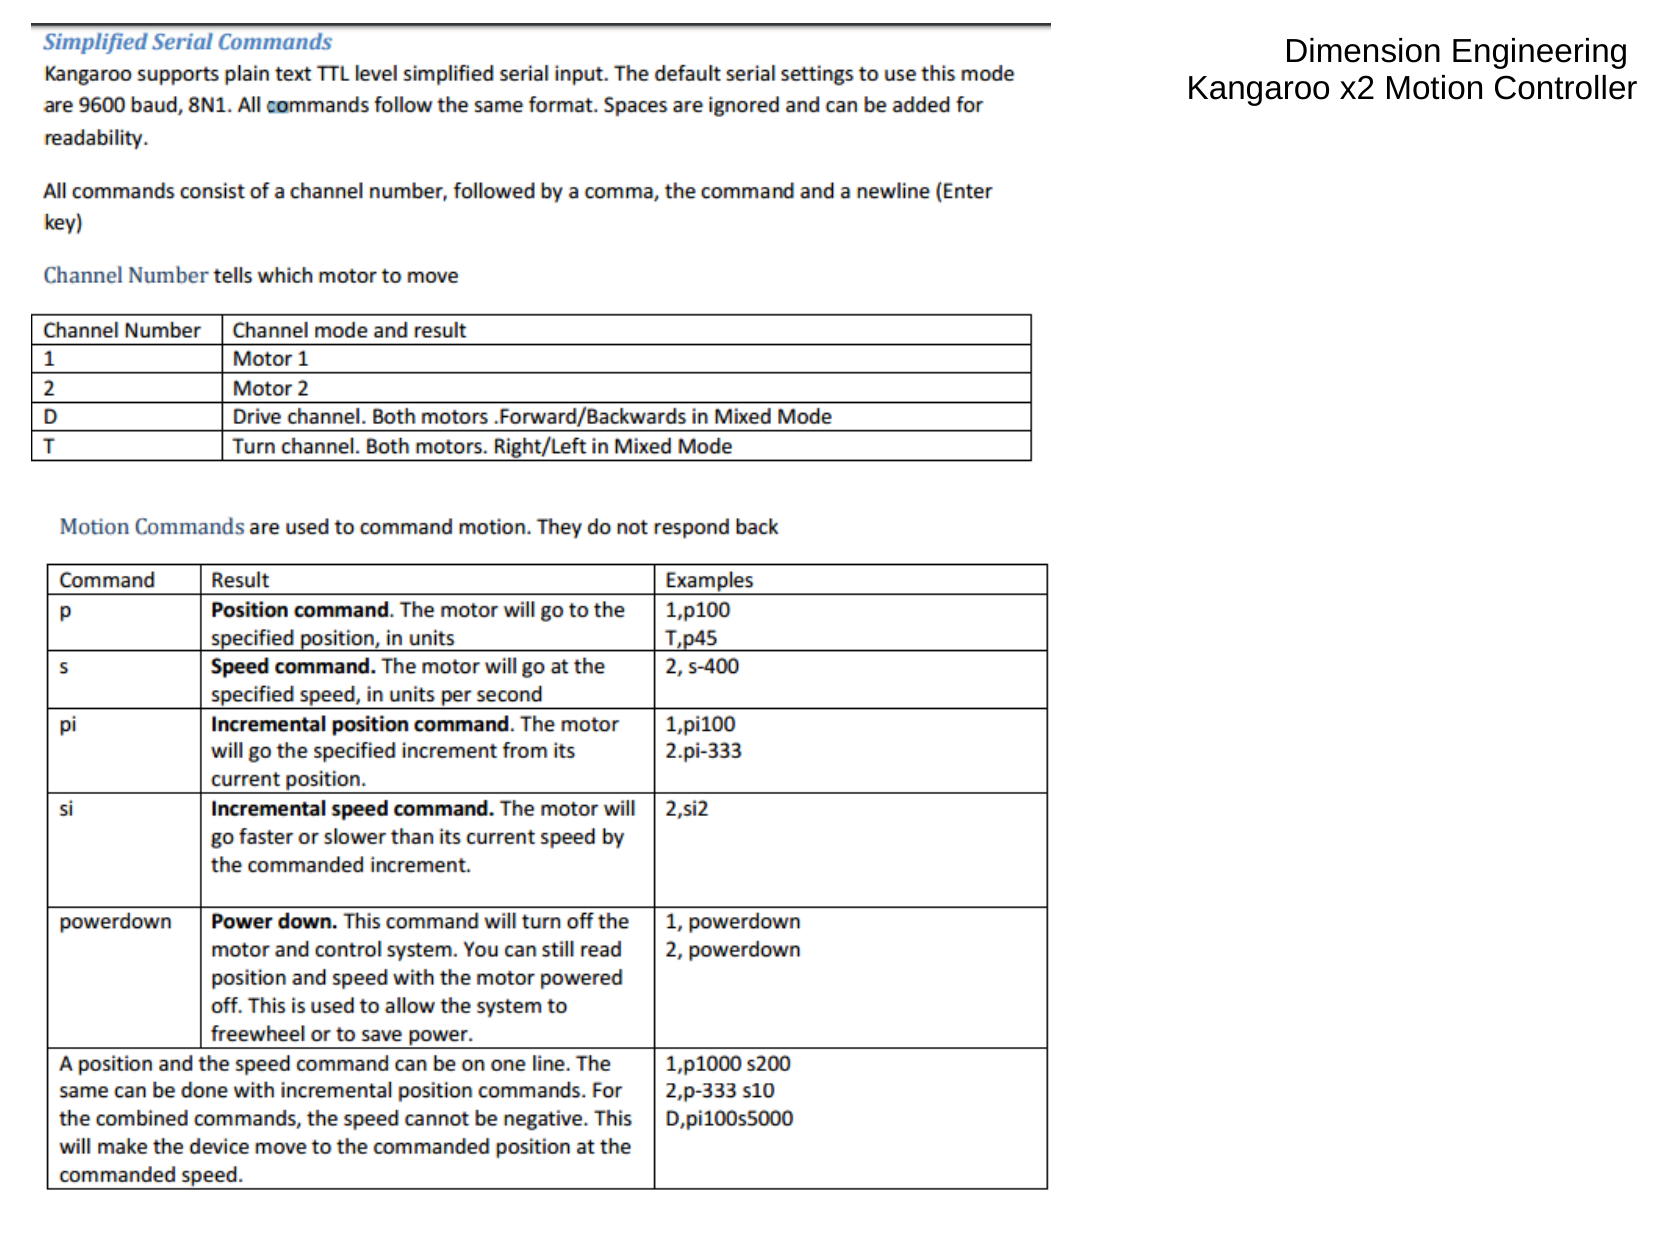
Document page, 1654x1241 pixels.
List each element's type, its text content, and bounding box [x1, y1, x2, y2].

title Dimension Engineering Kangaroo x2 Motion Controller [825, 4, 1639, 136]
picture [31, 23, 1051, 485]
picture [33, 492, 1064, 1215]
